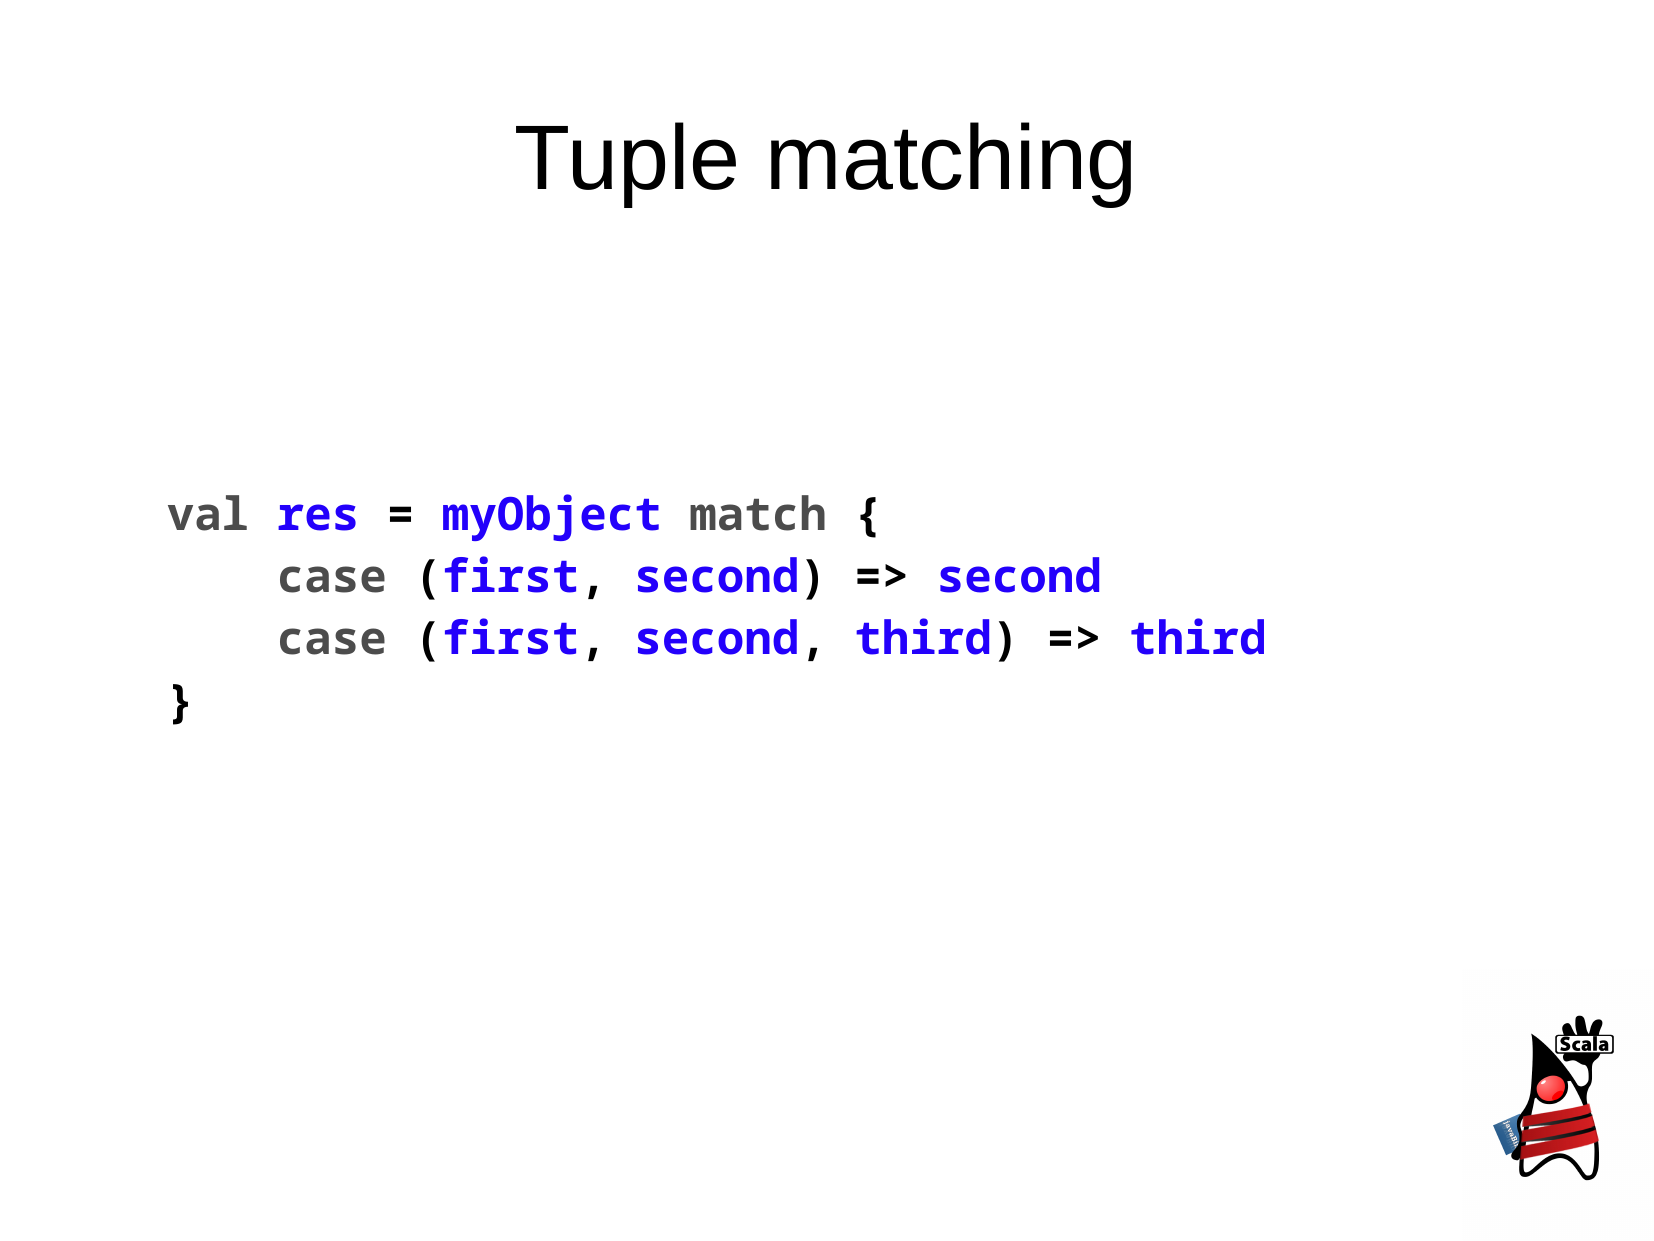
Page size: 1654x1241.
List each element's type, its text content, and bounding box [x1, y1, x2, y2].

text_box Tuple matching [82, 56, 1571, 250]
text_box val res = myObject match { case (first, second) => second case (first, second, third) => third } [152, 473, 1353, 748]
